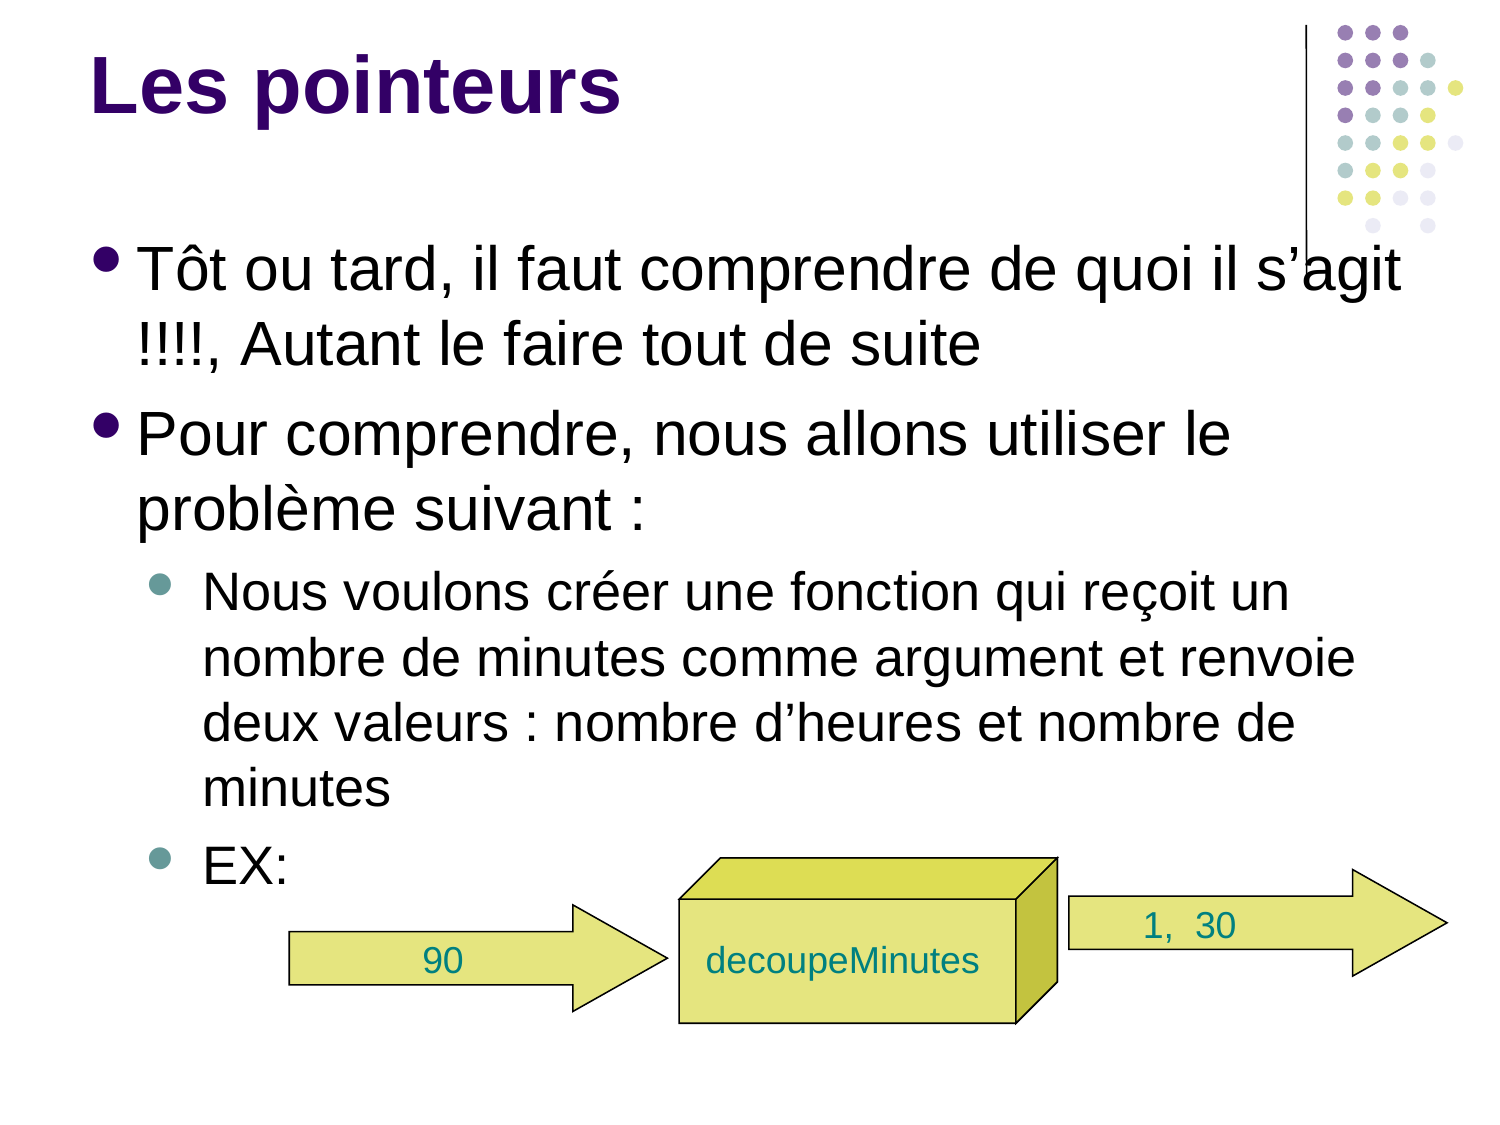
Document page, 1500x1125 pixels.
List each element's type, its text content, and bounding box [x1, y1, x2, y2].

text_box [289, 931, 407, 985]
text_box 1, 30 [1128, 893, 1258, 954]
list Tôt ou tard, il faut comprendre de quoi il s’agit !!!!, Autant le faire tout de suite Pour comprendre, nous allons utiliser le problème suivant : Nous voulons créer une fonction qui reçoit un nombre de minutes comme argument et renvoie deux valeurs : nombre d’heures et nombre de minutes EX: [75, 220, 1426, 1006]
text_box decoupeMinutes [690, 928, 998, 990]
text_box [679, 857, 1058, 1024]
text_box [500, 904, 668, 1012]
title Les pointeurs [74, 20, 1313, 138]
text_box [1258, 869, 1448, 977]
text_box [1068, 896, 1128, 950]
text_box 90 [407, 928, 500, 990]
